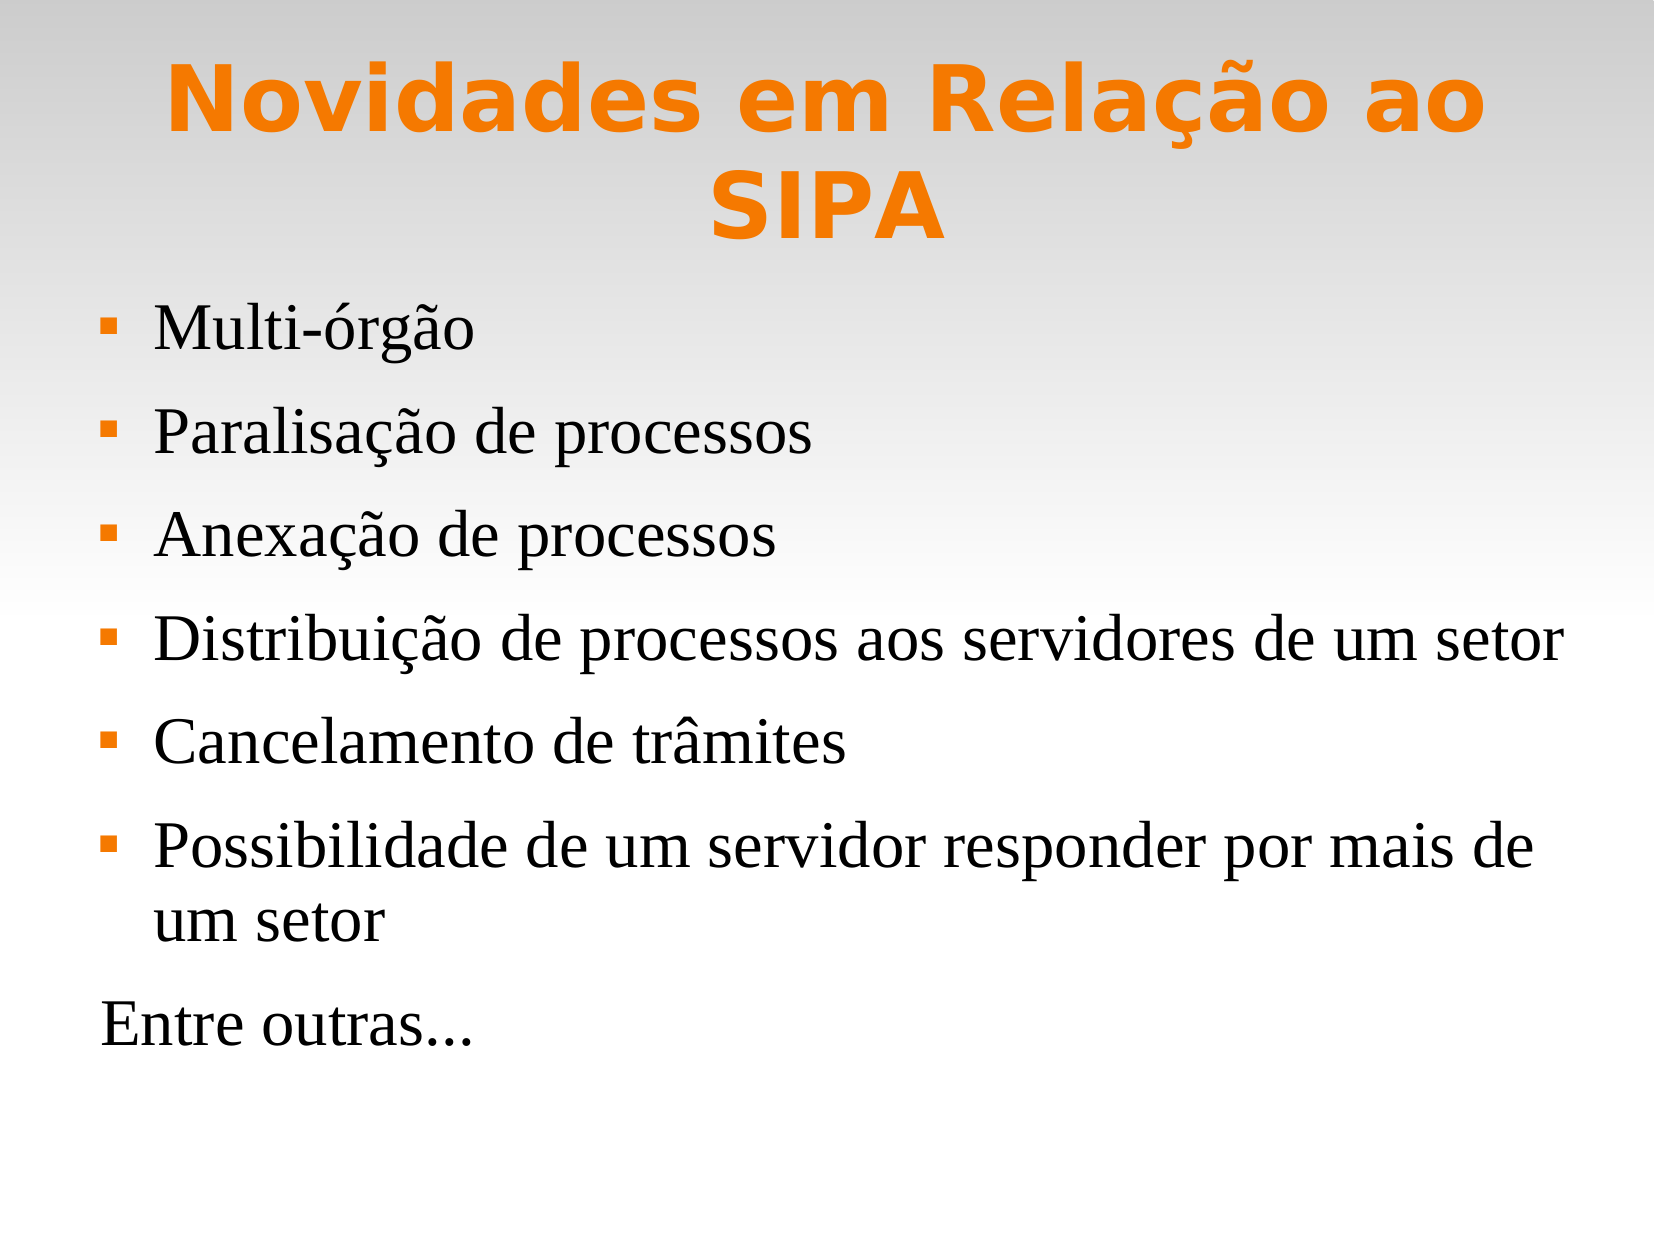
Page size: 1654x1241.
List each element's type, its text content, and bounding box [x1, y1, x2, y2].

title Novidades em Relação ao SIPA [82, 45, 1571, 261]
list Multi-órgão Paralisação de processos Anexação de processos Distribuição de processos aos servidores de um setor Cancelamento de trâmites Possibilidade de um servidor responder por mais de um setor Entre outras... [82, 290, 1571, 1114]
